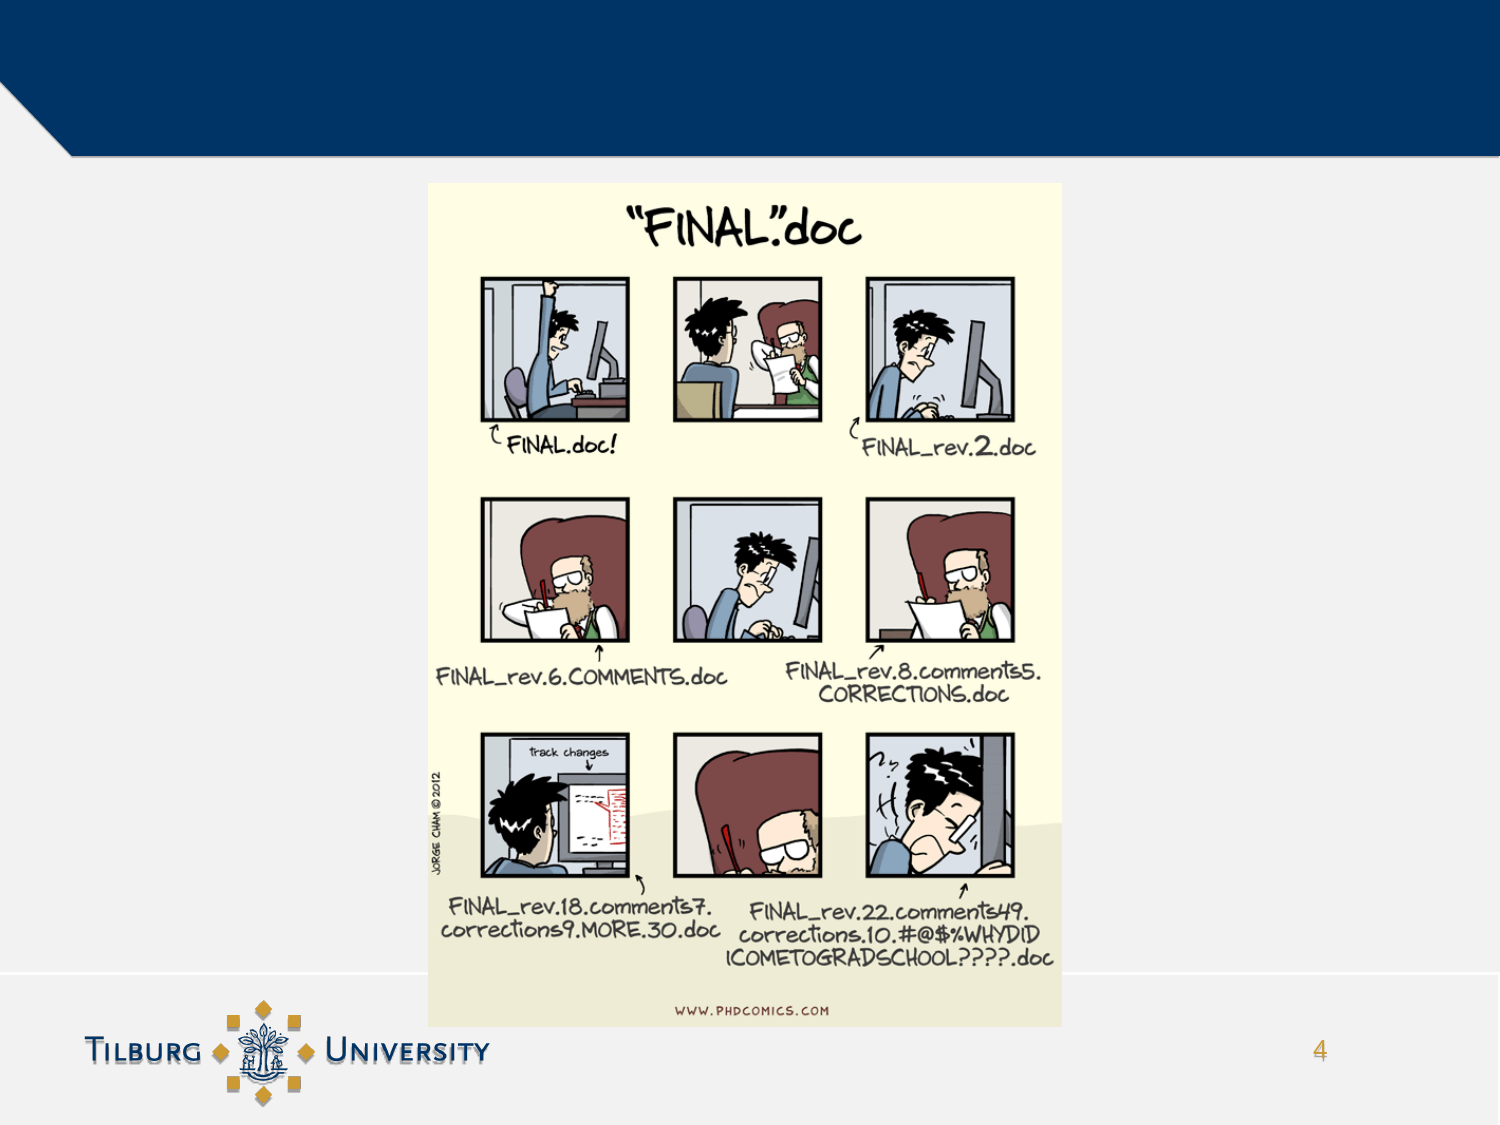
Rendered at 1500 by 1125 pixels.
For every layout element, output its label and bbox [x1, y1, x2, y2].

text_box [1298, 1026, 1426, 1087]
picture [428, 183, 1062, 1027]
